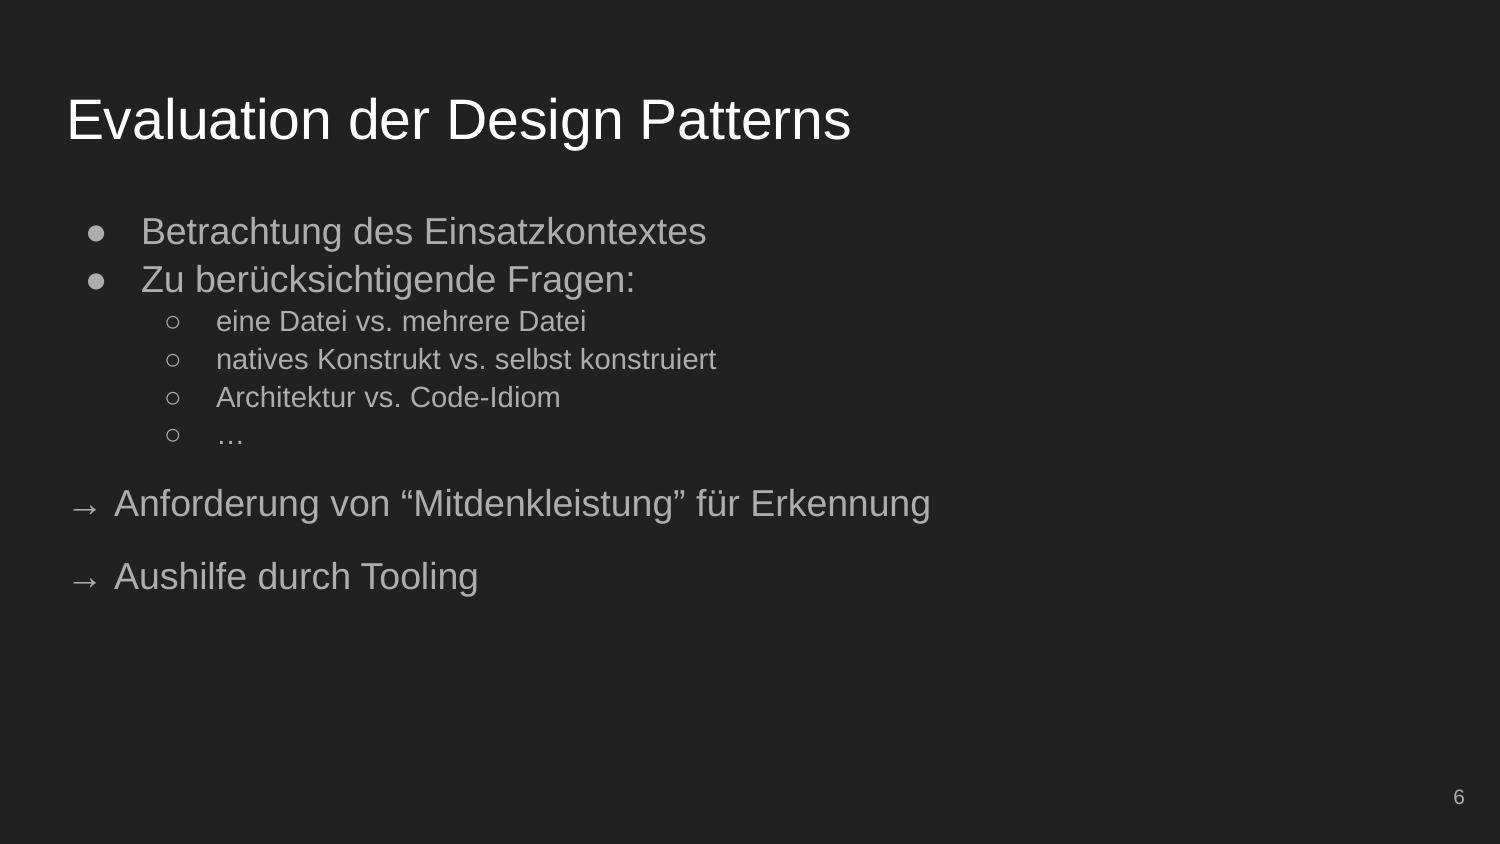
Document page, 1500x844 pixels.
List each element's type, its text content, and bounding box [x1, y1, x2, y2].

list Betrachtung des Einsatzkontextes Zu berücksichtigende Fragen: eine Datei vs. mehrere Datei natives Konstrukt vs. selbst konstruiert Architektur vs. Code-Idiom … → Anforderung von “Mitdenkleistung” für Erkennung → Aushilfe durch Tooling [51, 189, 1449, 750]
slide_number <number> [1389, 764, 1480, 830]
title Evaluation der Design Patterns [51, 72, 1449, 167]
